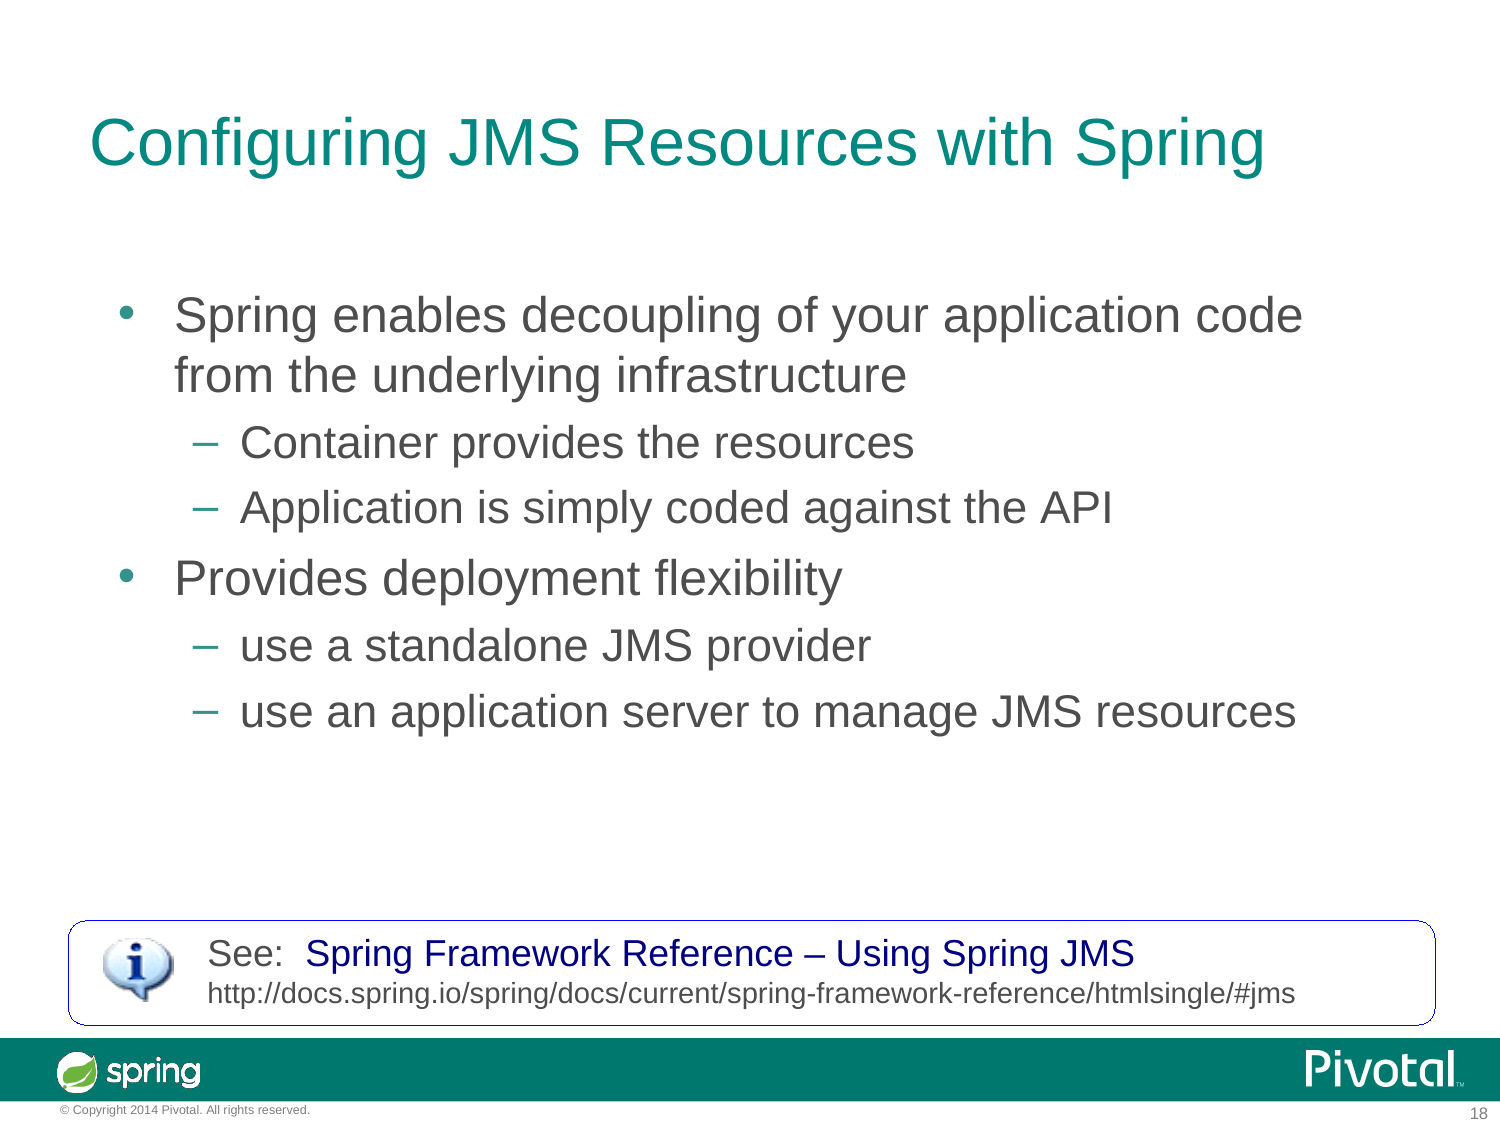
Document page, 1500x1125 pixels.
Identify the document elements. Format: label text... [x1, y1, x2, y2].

picture [32, 1041, 210, 1103]
title Configuring JMS Resources with Spring [75, 45, 1426, 233]
list Spring enables decoupling of your application code from the underlying infrastructure Container provides the resources Application is simply coded against the API Provides deployment flexibility use a standalone JMS provider use an application server to manage JMS resources [102, 274, 1394, 920]
picture [1306, 1062, 1464, 1087]
text_box See: Spring Framework Reference – Using Spring JMS http://docs.spring.io/spring/docs/current/spring-framework-reference/htmlsingle/#jms [69, 922, 1488, 1062]
